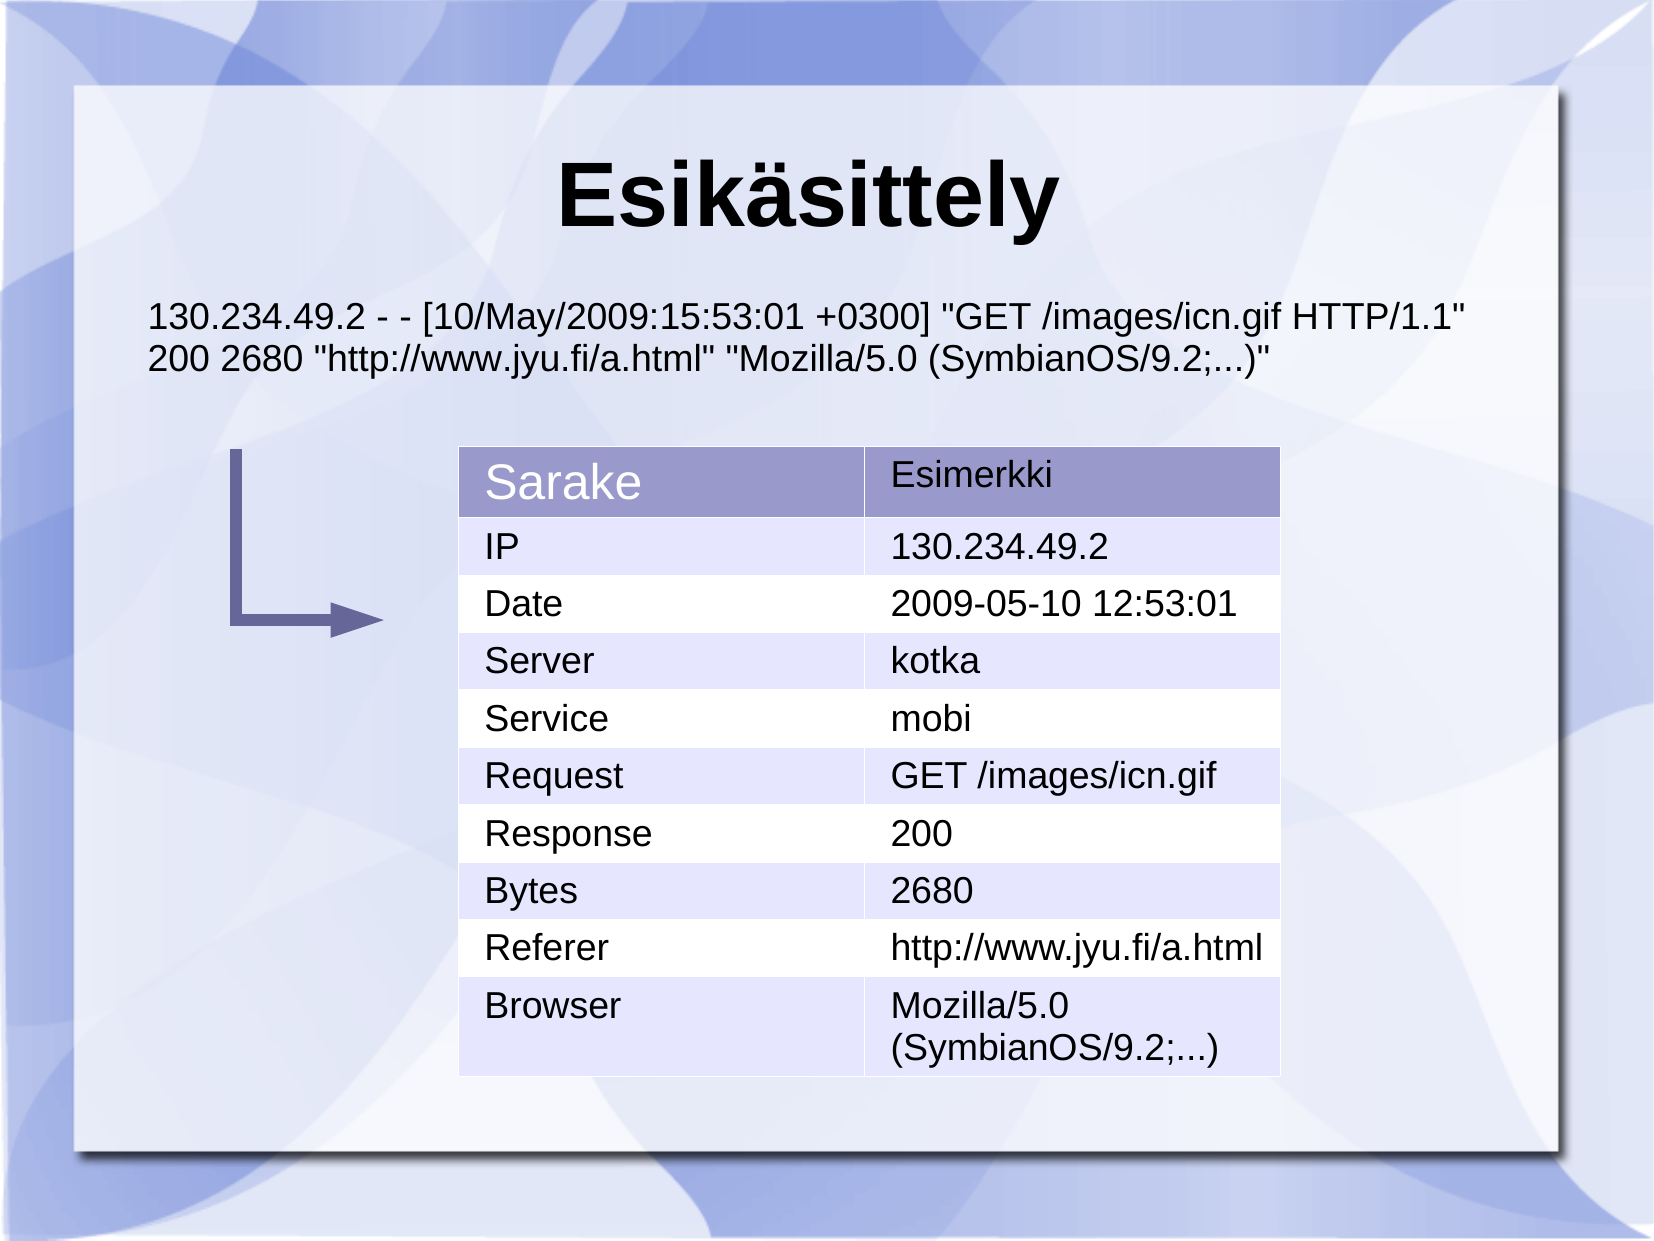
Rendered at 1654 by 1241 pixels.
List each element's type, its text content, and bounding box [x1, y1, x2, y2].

table_cell 2680 [865, 863, 1280, 919]
text_box 130.234.49.2 - - [10/May/2009:15:53:01 +0300] "GET /images/icn.gif HTTP/1.1" 200 2680 "http://www.jyu.fi/a.html" "Mozilla/5.0 (SymbianOS/9.2;...)" [147, 295, 1506, 380]
table_cell Server [459, 633, 864, 689]
table_cell Date [459, 576, 864, 632]
table_cell mobi [865, 690, 1280, 747]
picture [0, 0, 1654, 1241]
table_cell 2009-05-10 12:53:01 [865, 576, 1280, 632]
table_cell Response [459, 805, 864, 862]
table_cell 200 [865, 805, 1280, 862]
table_cell 130.234.49.2 [865, 518, 1280, 575]
table_cell Browser [459, 977, 864, 1076]
table_cell Request [459, 748, 864, 804]
title Esikäsittely [82, 90, 1536, 298]
table_cell Referer [459, 920, 864, 976]
table_cell IP [459, 518, 864, 575]
table_cell GET /images/icn.gif [865, 748, 1280, 804]
table_cell kotka [865, 633, 1280, 689]
table_cell Bytes [459, 863, 864, 919]
table_header Sarake [459, 447, 864, 517]
table_header Esimerkki [865, 447, 1280, 517]
table_cell Mozilla/5.0 (SymbianOS/9.2;...) [865, 977, 1280, 1076]
table_cell http://www.jyu.fi/a.html [865, 920, 1280, 976]
table_cell Service [459, 690, 864, 747]
